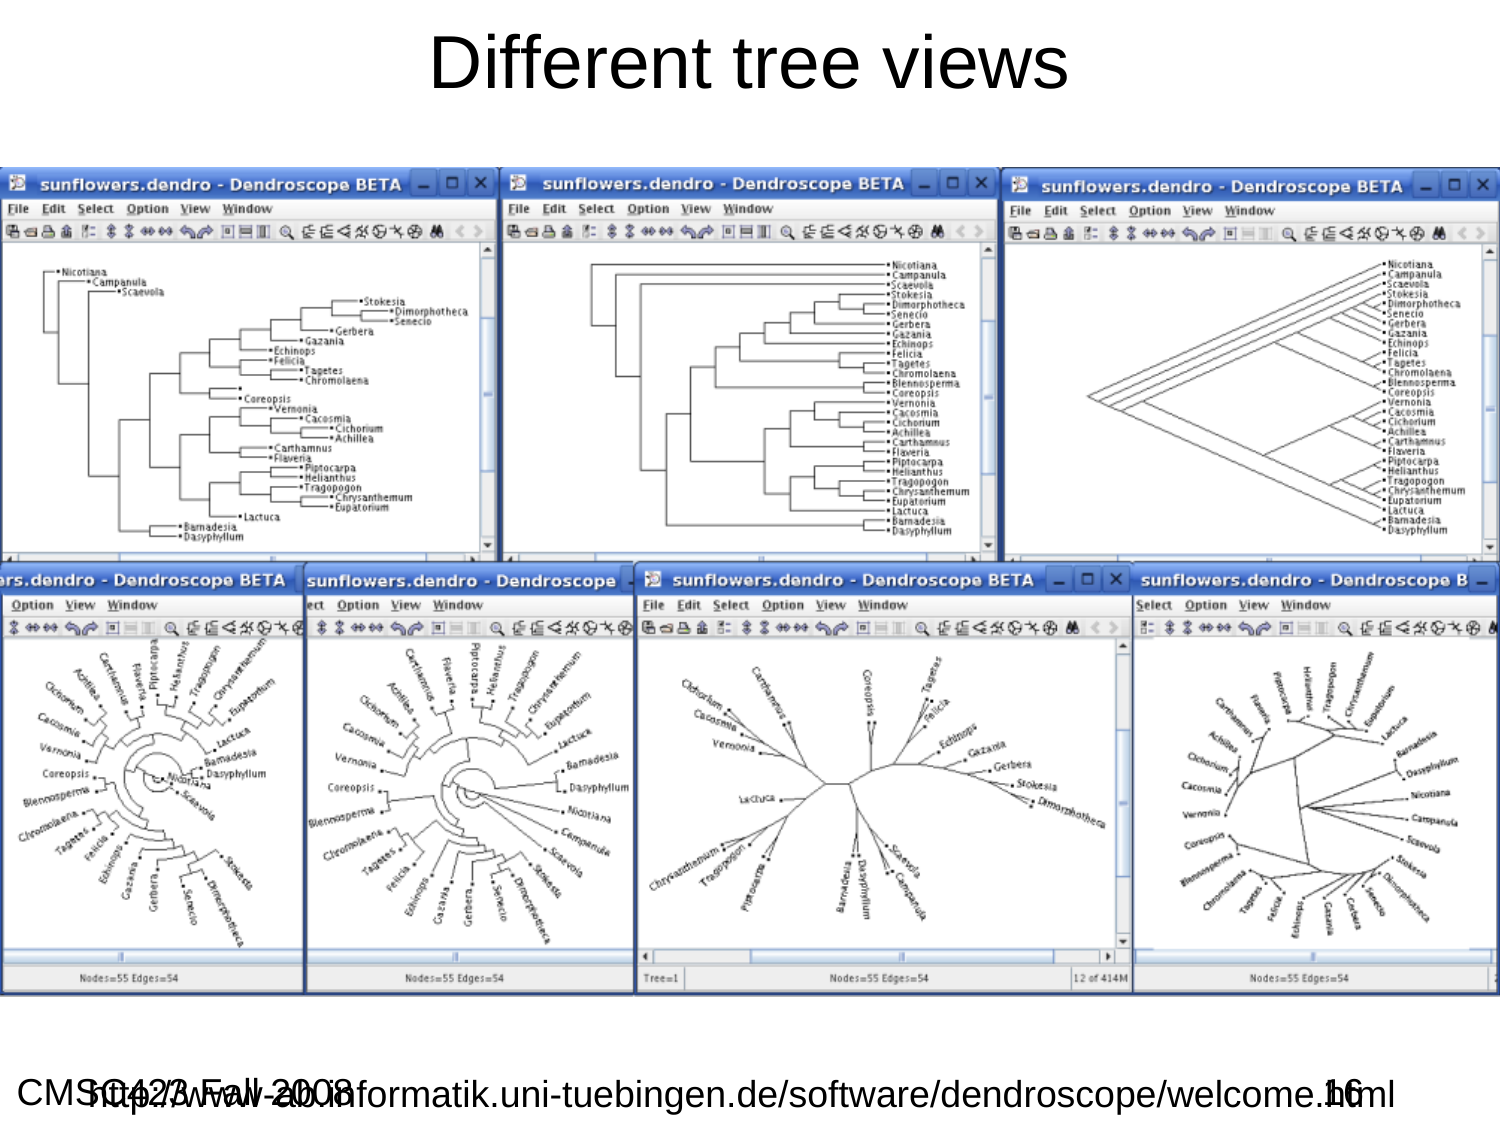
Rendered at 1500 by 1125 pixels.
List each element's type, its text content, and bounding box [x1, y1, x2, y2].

picture [0, 167, 1500, 997]
text_box http://www-ab.informatik.uni-tuebingen.de/software/dendroscope/welcome.html [73, 1062, 1412, 1123]
title Different tree views [0, 12, 1500, 113]
